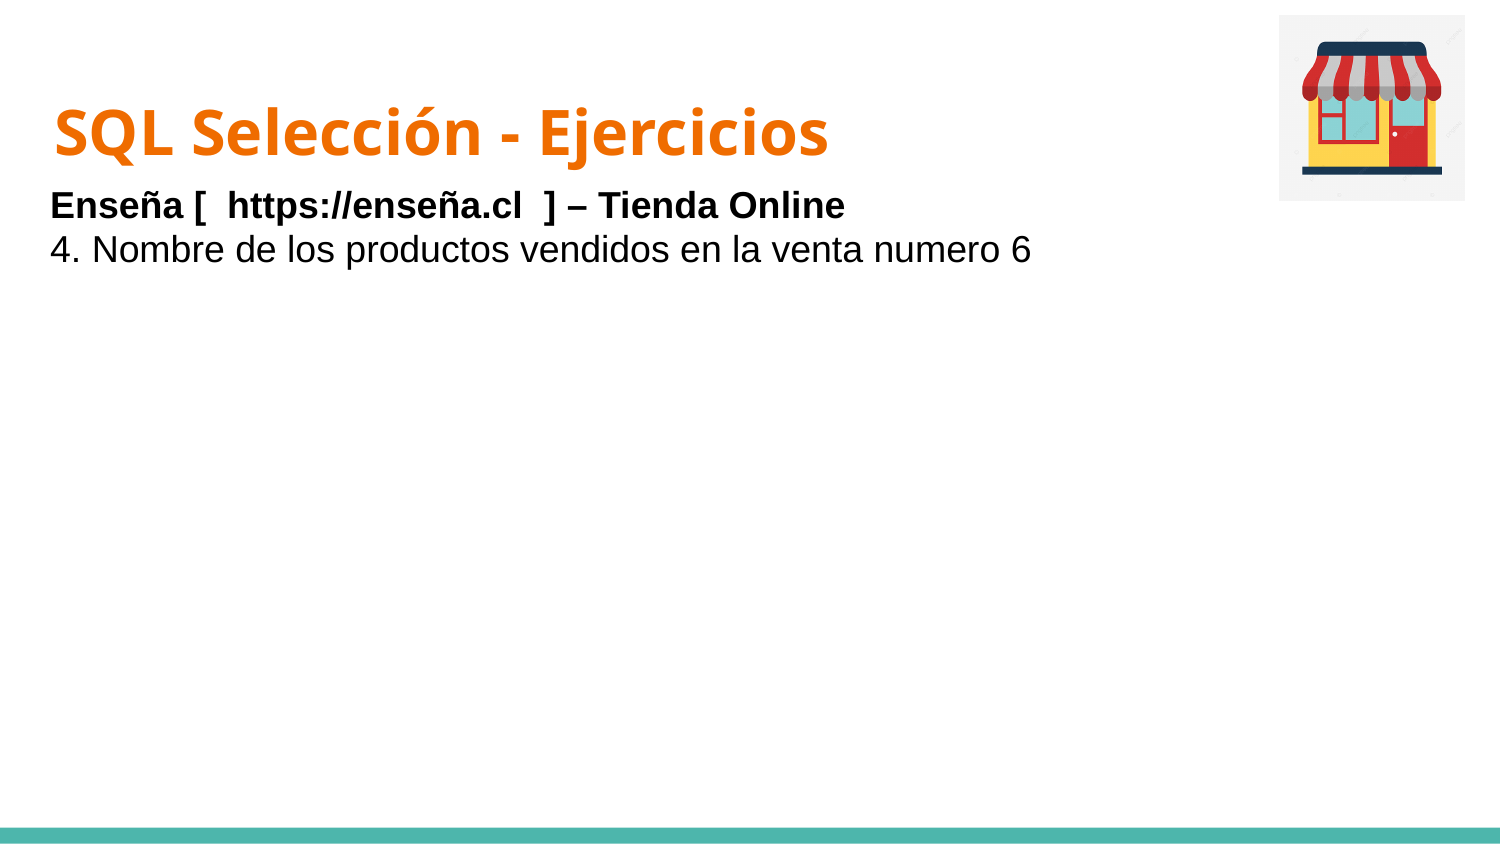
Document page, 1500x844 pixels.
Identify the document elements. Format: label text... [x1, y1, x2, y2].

picture [1279, 15, 1465, 201]
text_box 4. Nombre de los productos vendidos en la venta numero 6 [35, 220, 1453, 320]
text_box Enseña [ https://enseña.cl ] – Tienda Online [35, 177, 1323, 220]
title SQL Selección - Ejercicios [39, 72, 1279, 177]
